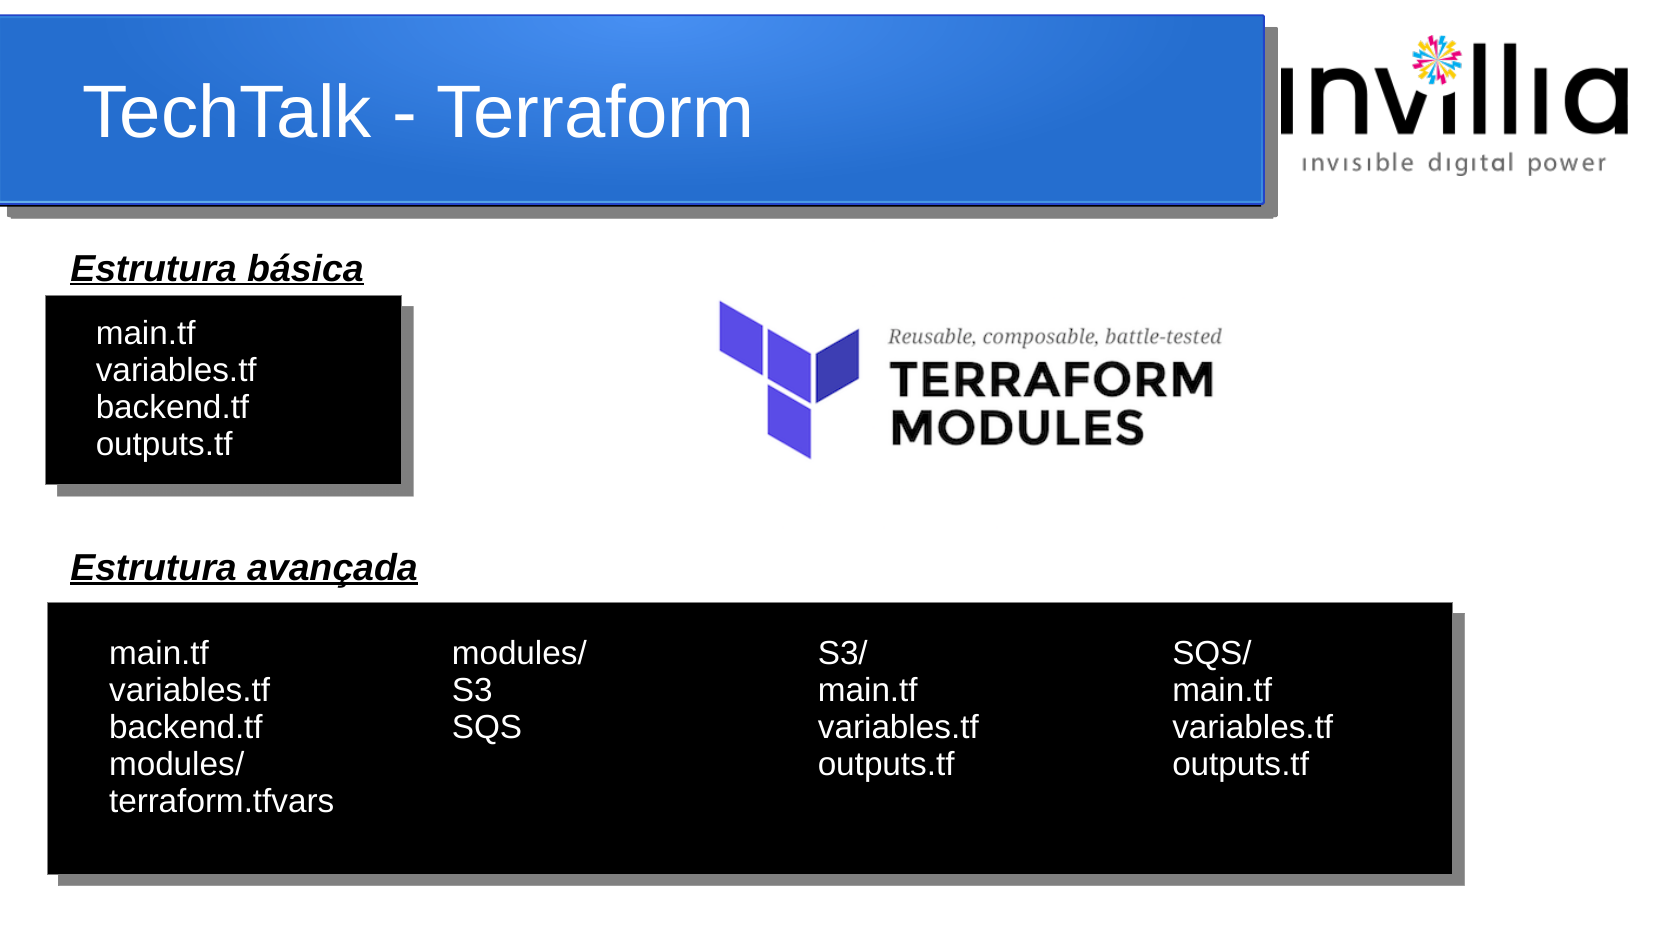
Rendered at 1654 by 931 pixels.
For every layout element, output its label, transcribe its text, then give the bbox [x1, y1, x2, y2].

text_box Estrutura básica [55, 239, 687, 339]
picture [1281, 35, 1629, 176]
text_box main.tf variables.tf backend.tf modules/ terraform.tfvars [59, 626, 378, 827]
text_box [47, 602, 1453, 875]
title TechTalk - Terraform [82, 35, 1235, 189]
text_box modules/ S3 SQS [401, 626, 721, 827]
text_box [343, 339, 402, 485]
text_box [45, 295, 55, 307]
text_box SQS/ main.tf variables.tf outputs.tf [1122, 626, 1441, 827]
text_box Estrutura avançada [55, 538, 993, 603]
text_box main.tf variables.tf backend.tf outputs.tf [45, 307, 343, 508]
picture [687, 236, 1276, 546]
text_box S3/ main.tf variables.tf outputs.tf [767, 626, 1087, 827]
